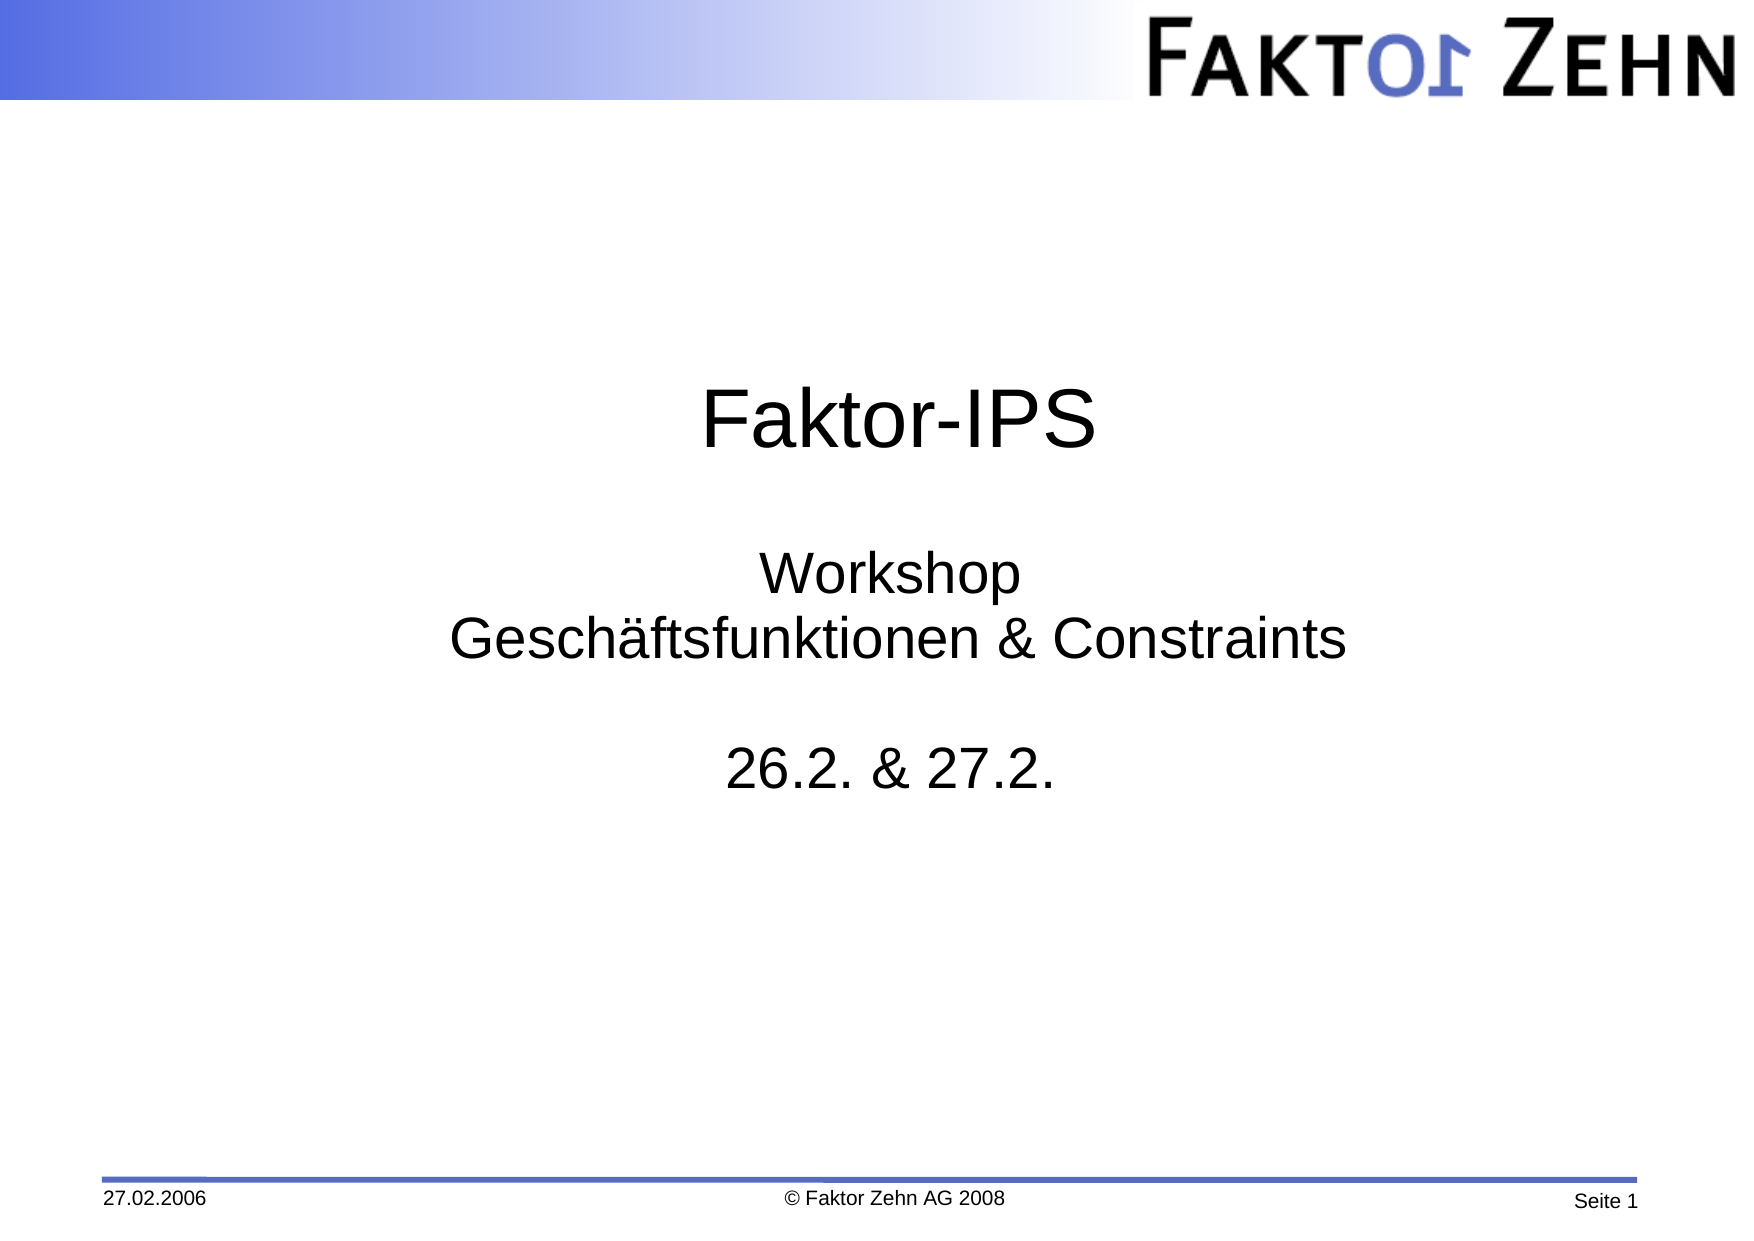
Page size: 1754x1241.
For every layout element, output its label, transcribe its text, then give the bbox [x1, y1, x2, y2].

subtitle Faktor-IPS Workshop Geschäftsfunktionen & Constraints 26.2. & 27.2. [183, 337, 1580, 901]
picture [1133, 2, 1749, 105]
